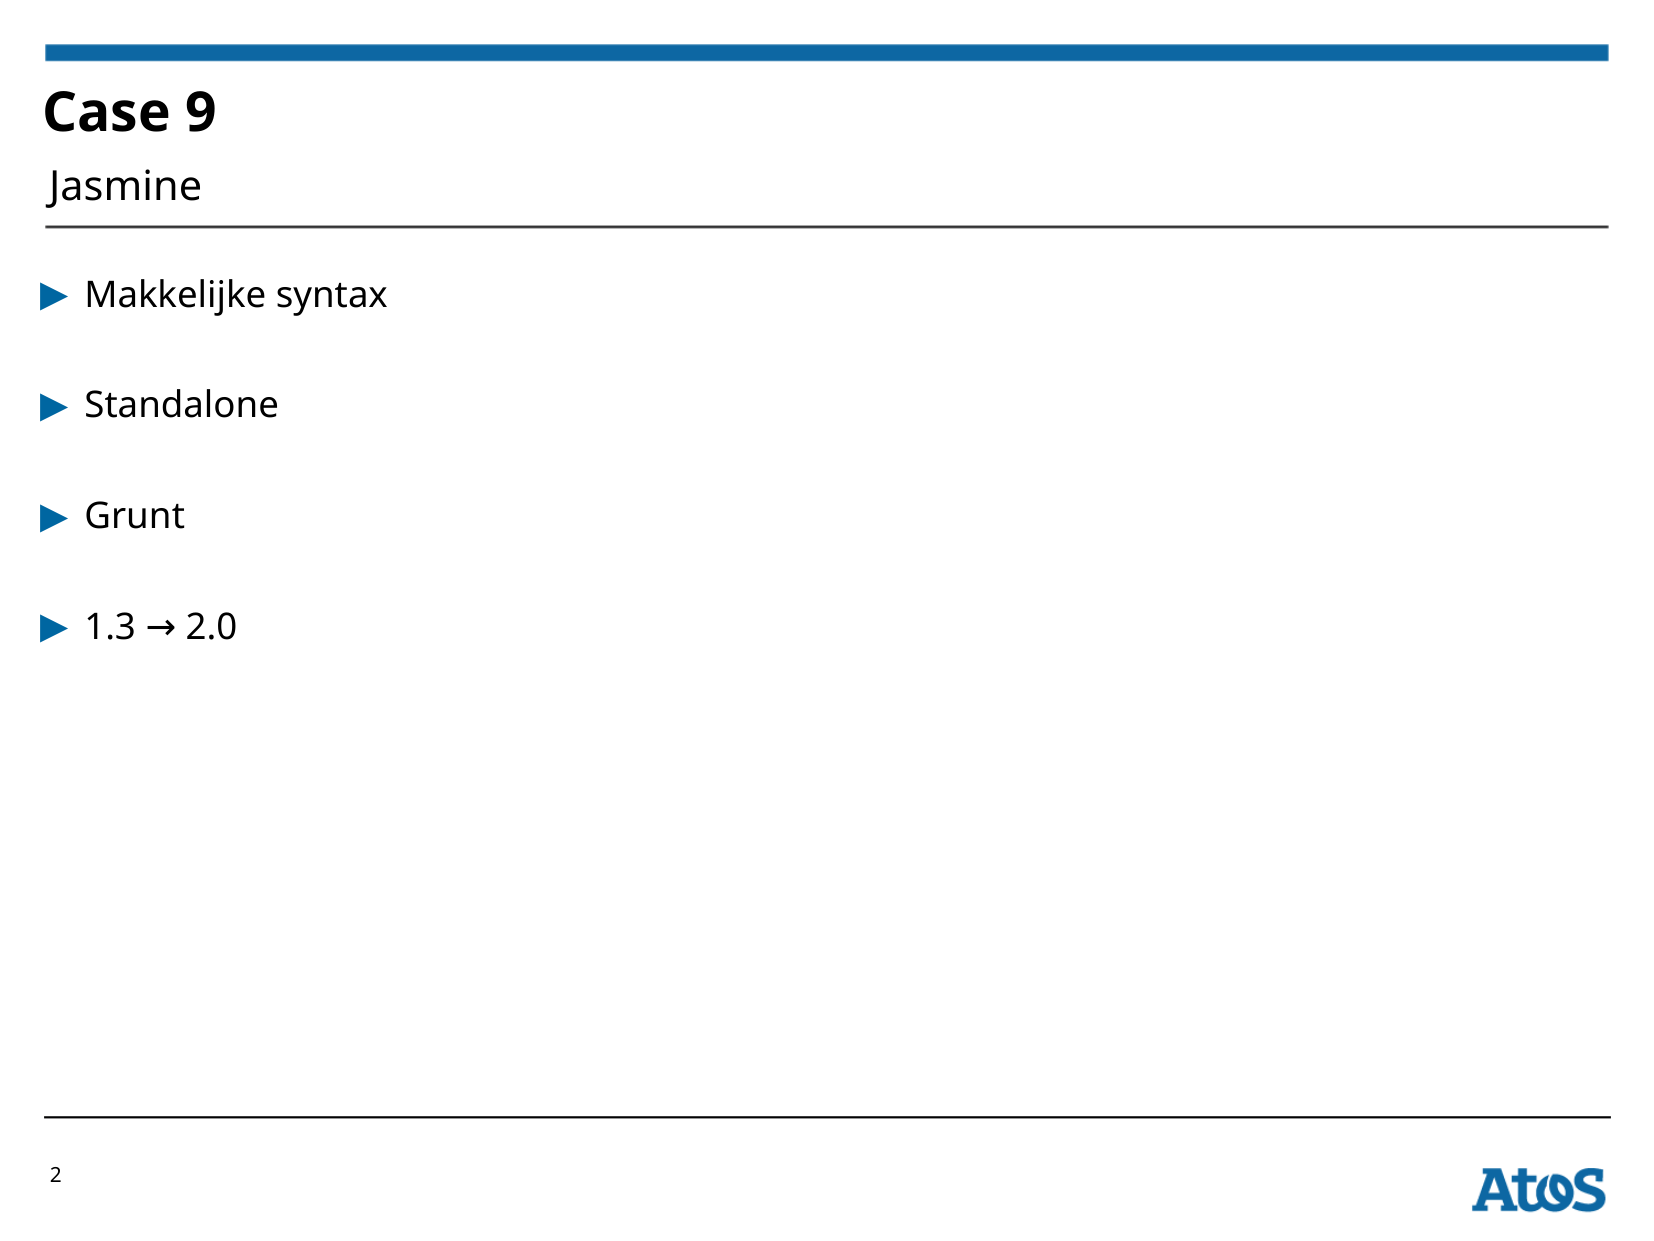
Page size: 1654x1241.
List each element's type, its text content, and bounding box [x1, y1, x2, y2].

title Case 9 [27, 68, 1610, 216]
picture [0, 0, 1654, 1241]
text_box Jasmine [34, 151, 1605, 217]
list Makkelijke syntax Standalone Grunt 1.3 → 2.0 [25, 262, 1608, 1101]
text_box <number> [35, 1142, 151, 1209]
